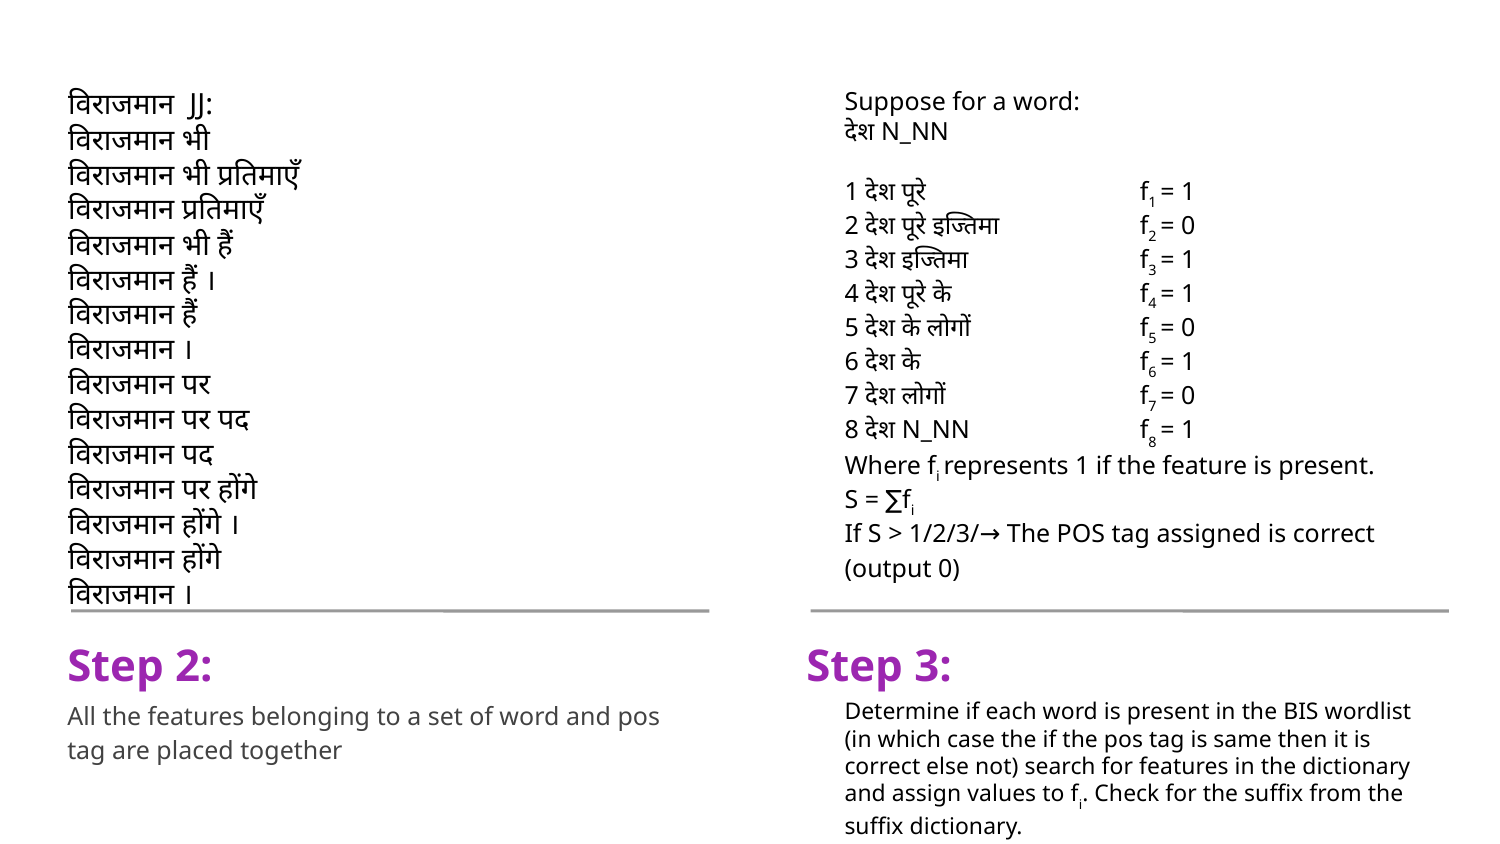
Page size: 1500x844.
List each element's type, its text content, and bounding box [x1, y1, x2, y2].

list Step 2: [52, 618, 709, 681]
list All the features belonging to a set of word and pos tag are placed together [52, 681, 709, 786]
text_box Suppose for a word: देश N_NN 1 देश पूरे f1 = 1 2 देश पूरे इज्तिमा f2 = 0 3 देश इज्तिमा f3 = 1 4 देश पूरे के f4 = 1 5 देश के लोगों f5 = 0 6 देश के f6 = 1 7 देश लोगों f7 = 0 8 देश N_NN f8 = 1 Where fi represents 1 if the feature is present. S = ∑fi If S > 1/2/3/→ The POS tag assigned is correct (output 0) [829, 70, 1449, 571]
list Step 3: [791, 618, 1448, 706]
text_box Determine if each word is present in the BIS wordlist (in which case the if the pos tag is same then it is correct else not) search for features in the dictionary and assign values to fi. Check for the suffix from the suffix dictionary. [829, 681, 1449, 787]
text_box विराजमान JJ: विराजमान भी विराजमान भी प्रतिमाएँ विराजमान प्रतिमाएँ विराजमान भी हैं विराजमान हैं । विराजमान हैं विराजमान । विराजमान पर विराजमान पर पद विराजमान पद विराजमान पर होंगे विराजमान होंगे । विराजमान होंगे विराजमान । [53, 70, 692, 571]
